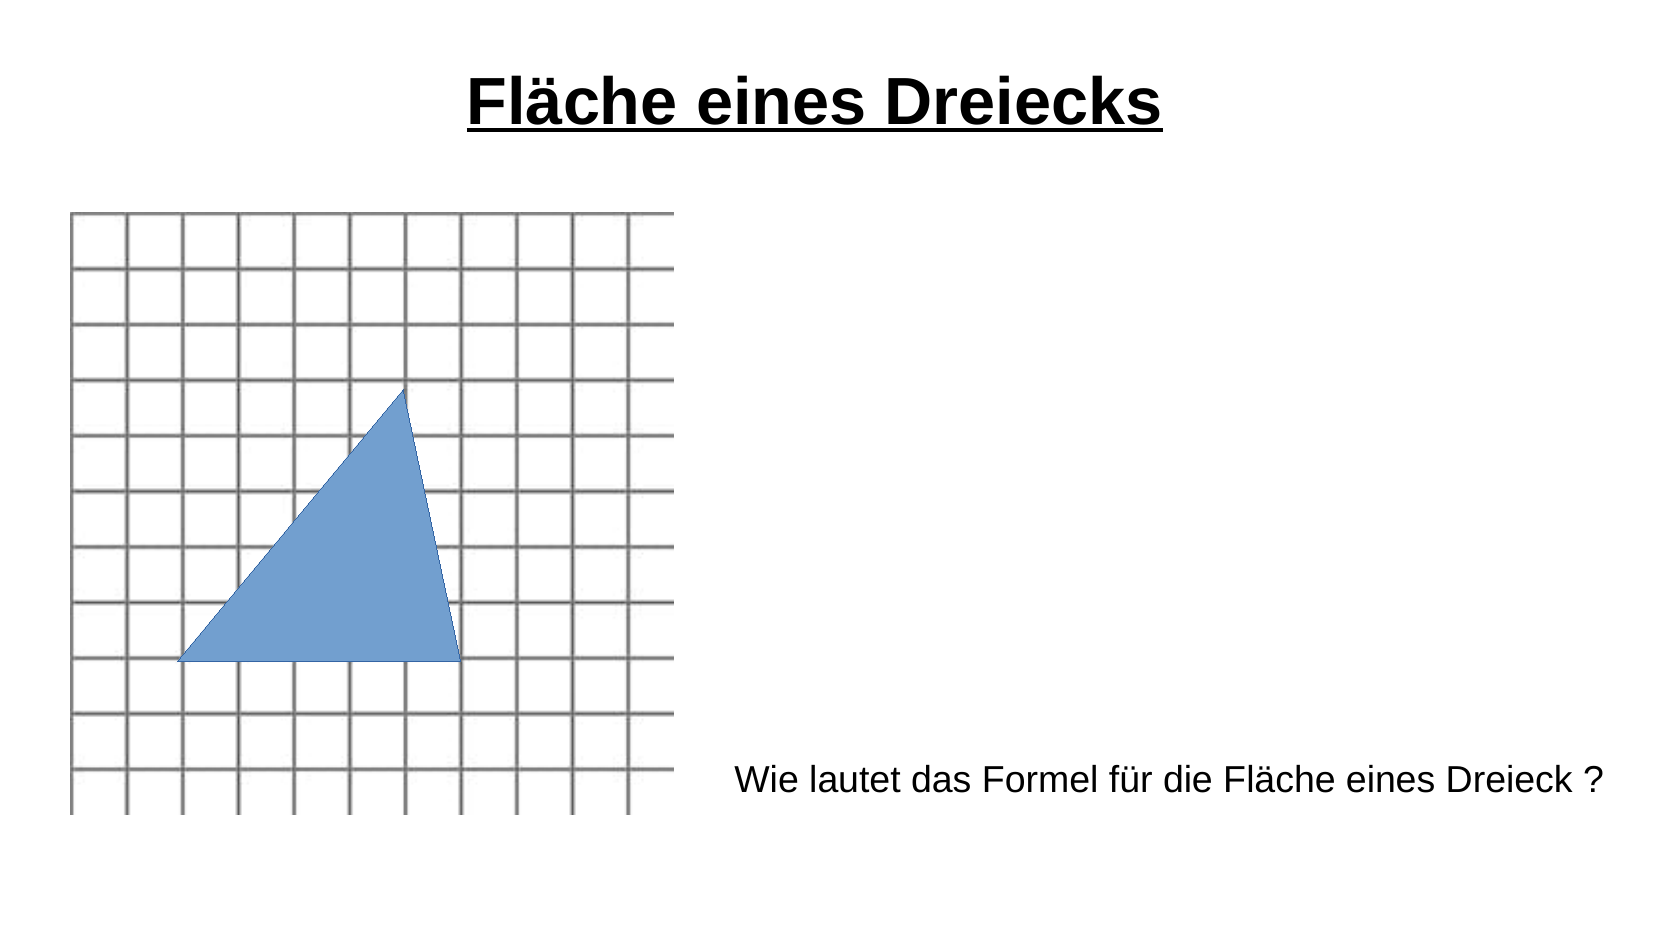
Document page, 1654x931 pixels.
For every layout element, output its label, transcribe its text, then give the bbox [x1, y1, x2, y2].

picture [70, 212, 674, 815]
title Fläche eines Dreiecks [70, 23, 1559, 179]
text_box Wie lautet das Formel für die Fläche eines Dreieck ? [637, 751, 1654, 851]
text_box [177, 389, 461, 662]
